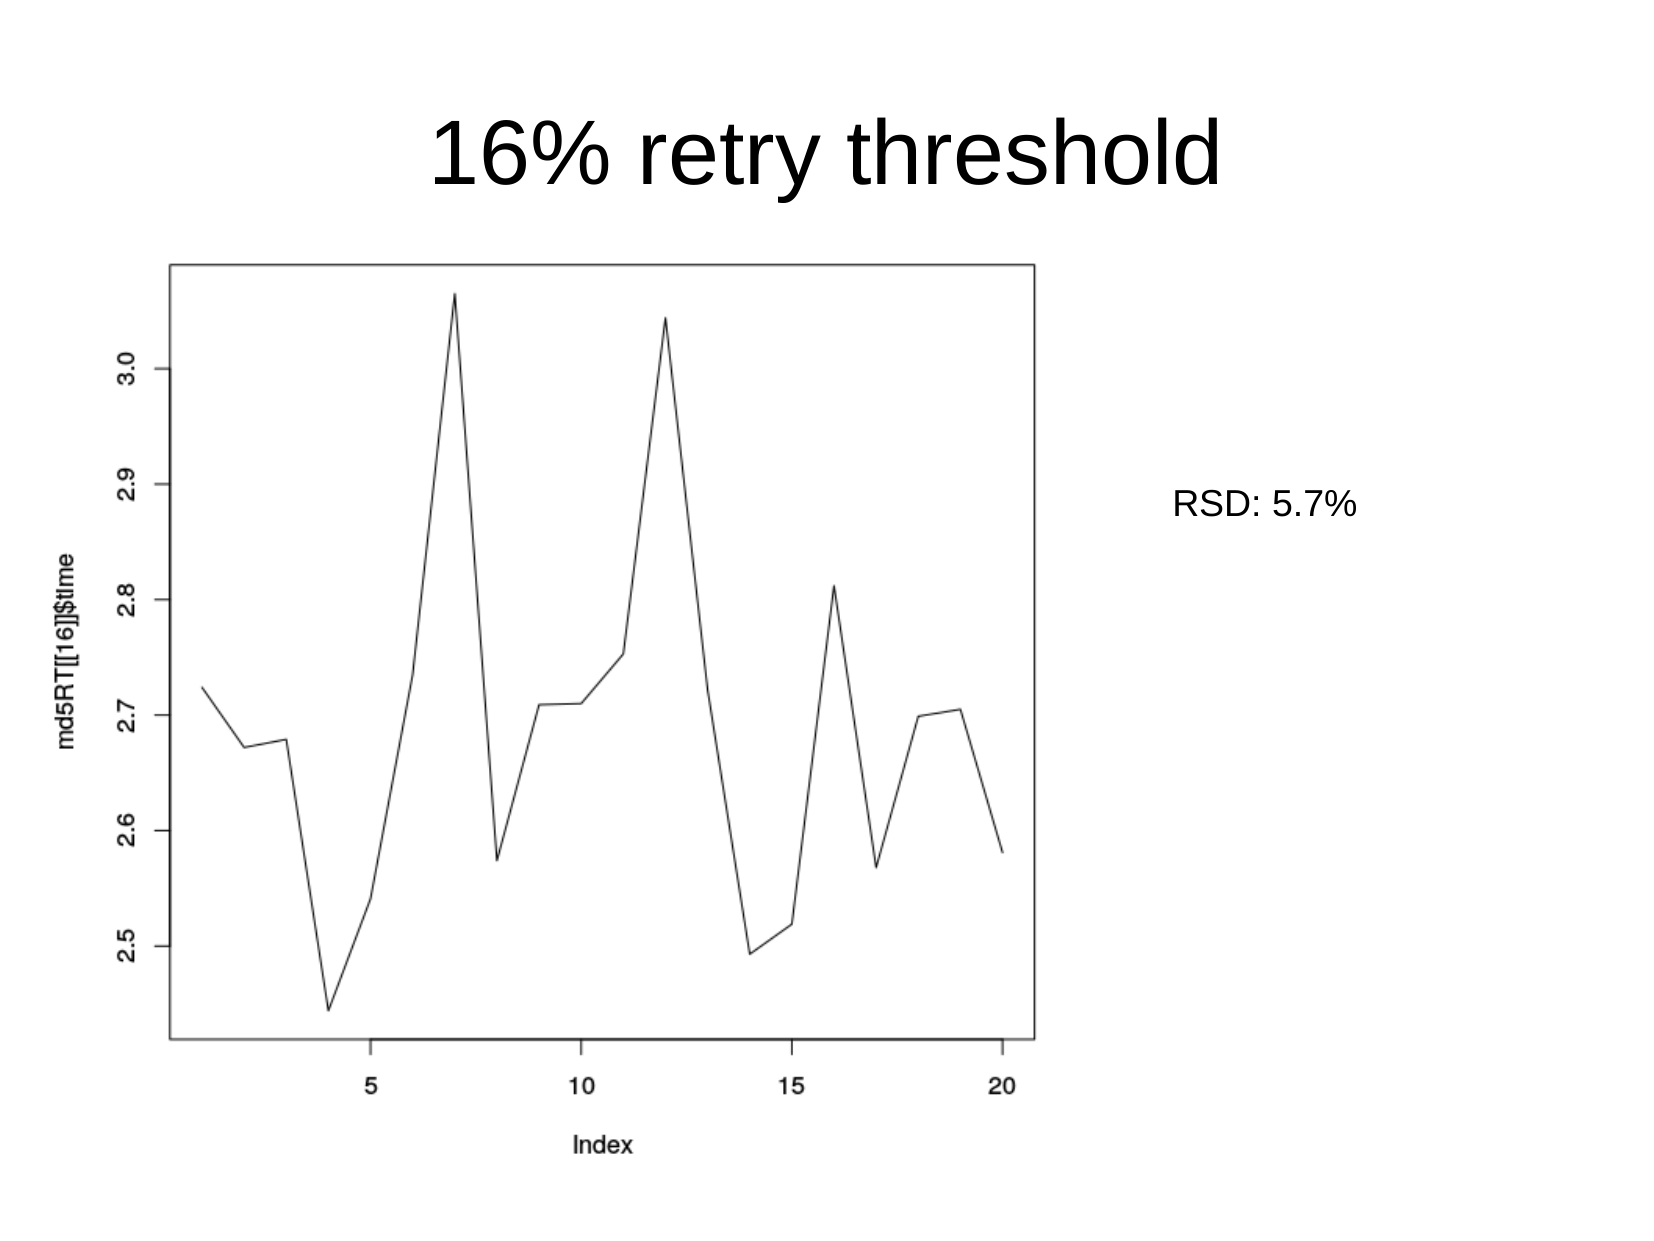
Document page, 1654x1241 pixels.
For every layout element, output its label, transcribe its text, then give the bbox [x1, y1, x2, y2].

title 16% retry threshold [82, 49, 1571, 257]
text_box RSD: 5.7% [1157, 474, 1373, 532]
picture [47, 142, 1098, 1193]
